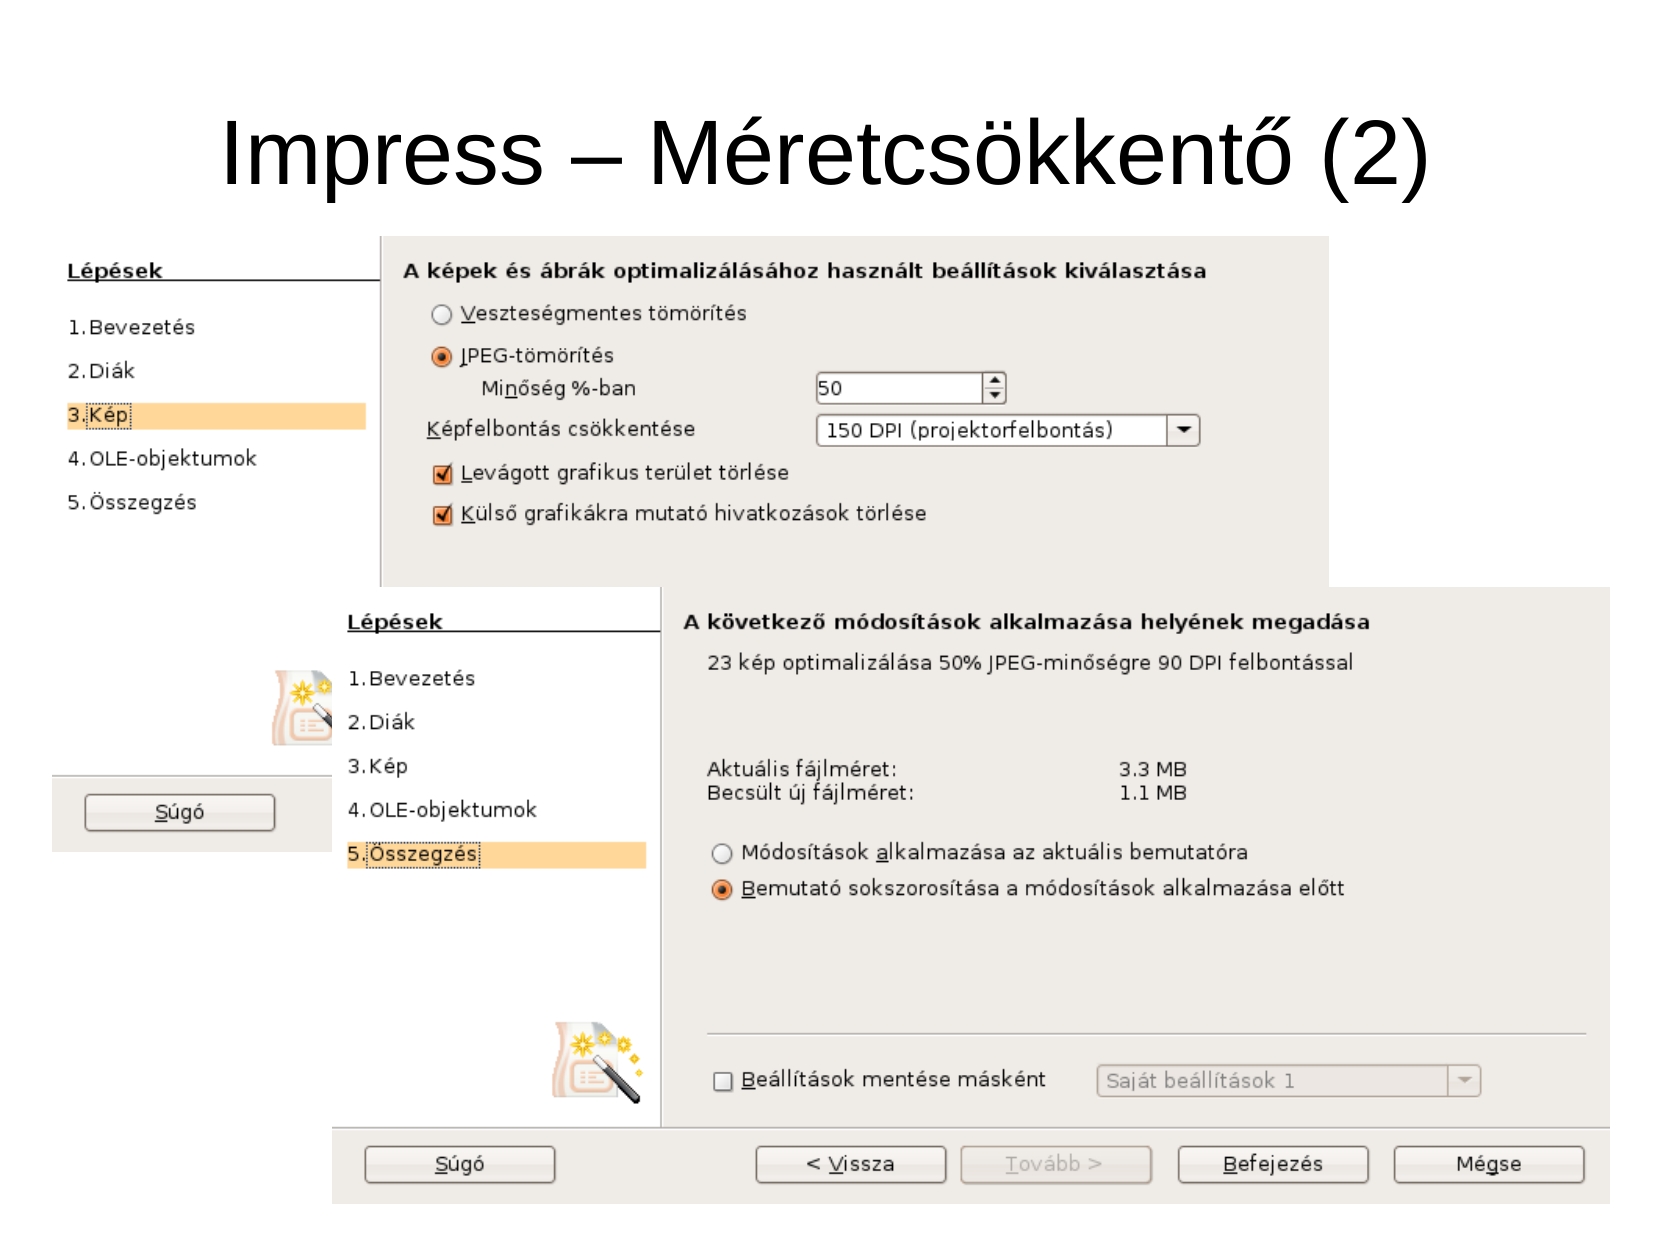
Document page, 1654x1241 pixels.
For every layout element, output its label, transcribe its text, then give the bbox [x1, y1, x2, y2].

picture [52, 236, 1610, 1204]
title Impress – Méretcsökkentő (2) [82, 56, 1571, 250]
